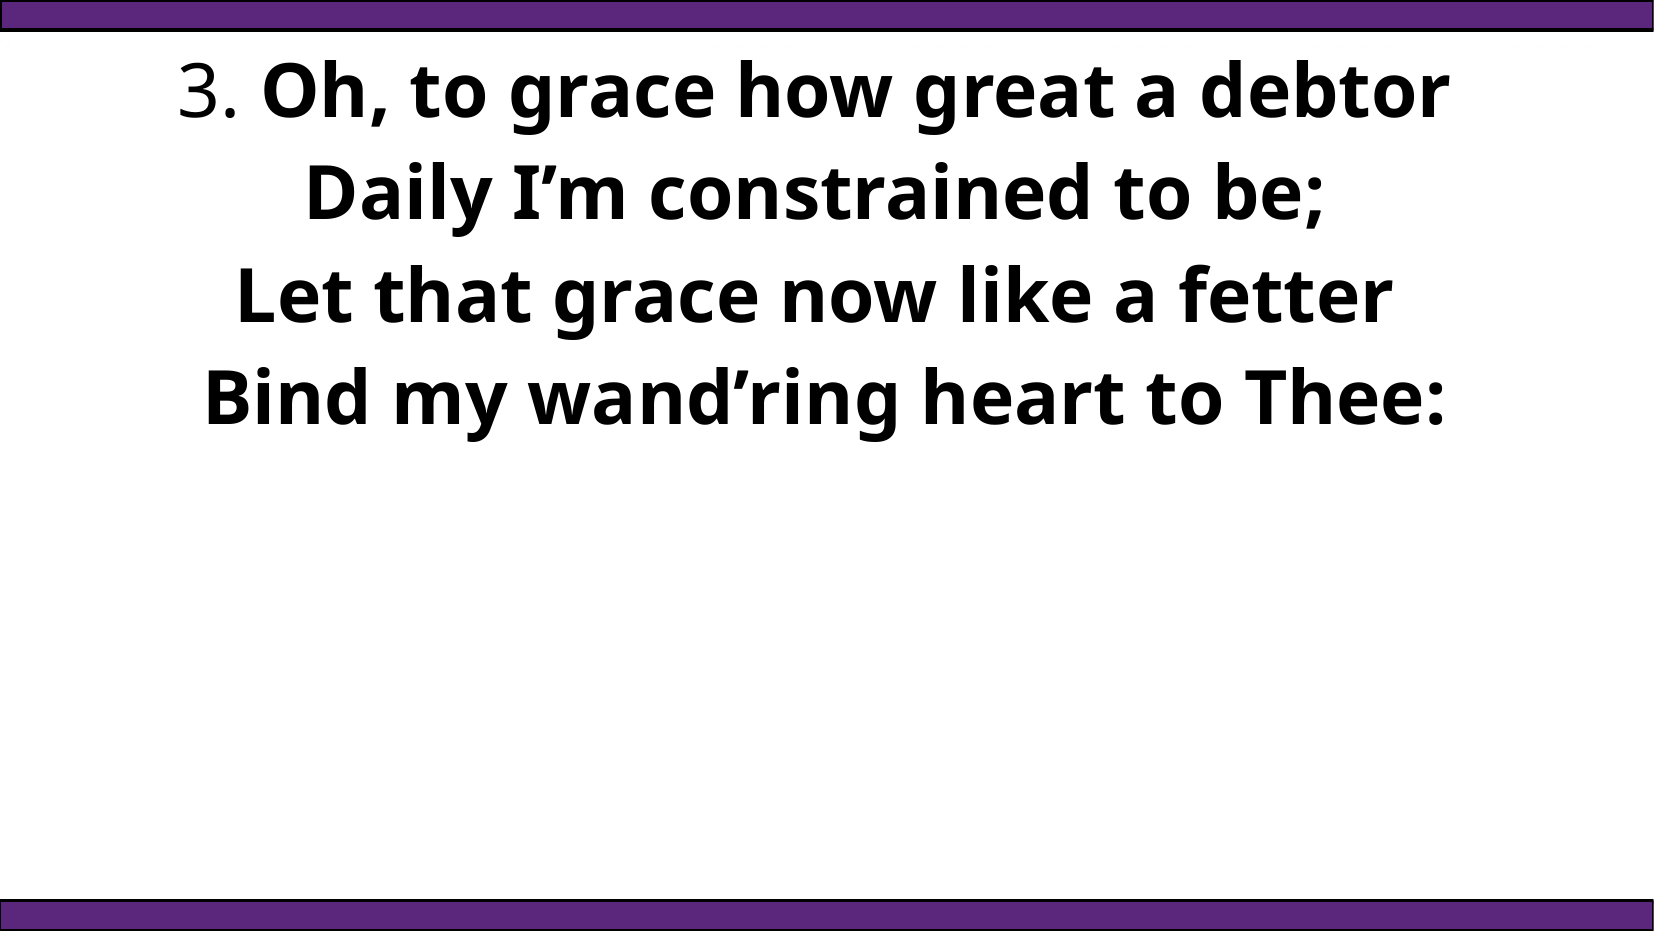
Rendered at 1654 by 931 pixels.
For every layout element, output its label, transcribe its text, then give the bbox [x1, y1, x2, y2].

text_box 3. Oh, to grace how great a debtor Daily I’m constrained to be; Let that grace now like a fetter Bind my wand’ring heart to Thee: [75, 30, 1576, 445]
picture [0, 31, 1654, 900]
text_box [0, 900, 1654, 931]
text_box [0, 0, 1654, 31]
